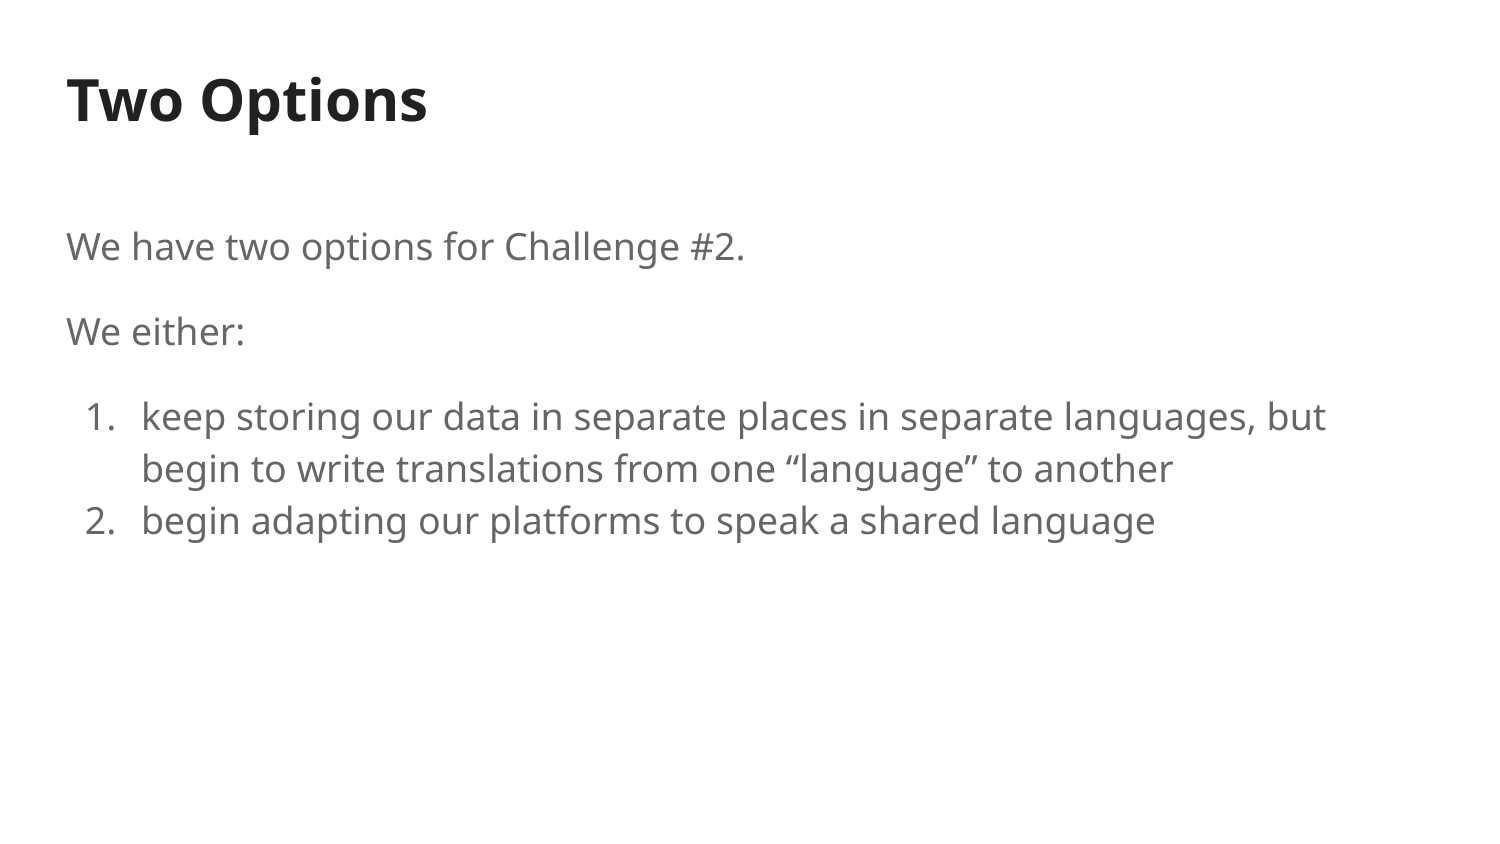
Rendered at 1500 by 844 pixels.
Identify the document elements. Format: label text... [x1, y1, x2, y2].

title Two Options [51, 48, 1449, 180]
list We have two options for Challenge #2. We either: keep storing our data in separate places in separate languages, but begin to write translations from one “language” to another begin adapting our platforms to speak a shared language [51, 201, 1449, 750]
